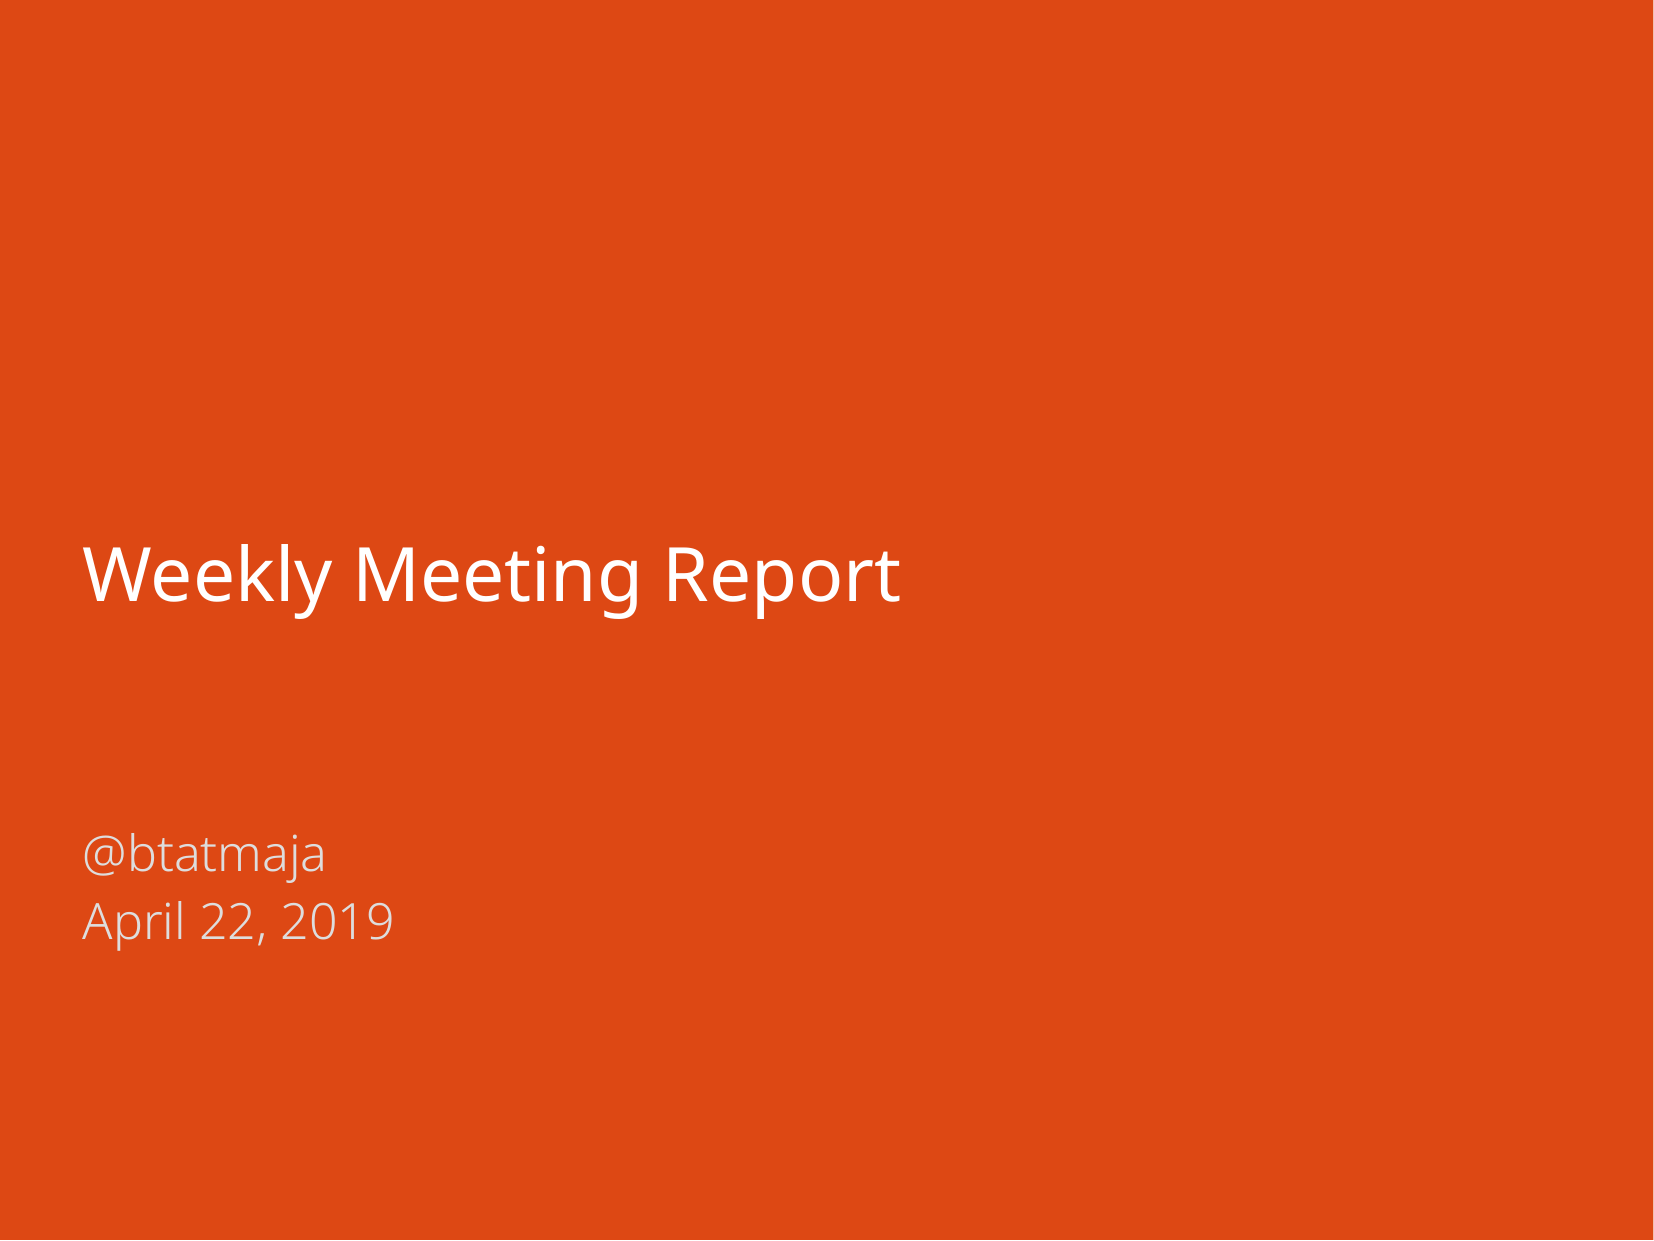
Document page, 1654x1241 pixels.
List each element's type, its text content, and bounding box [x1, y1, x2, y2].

title Weekly Meeting Report [82, 519, 1571, 626]
subtitle @btatmaja April 22, 2019 [82, 829, 1571, 942]
